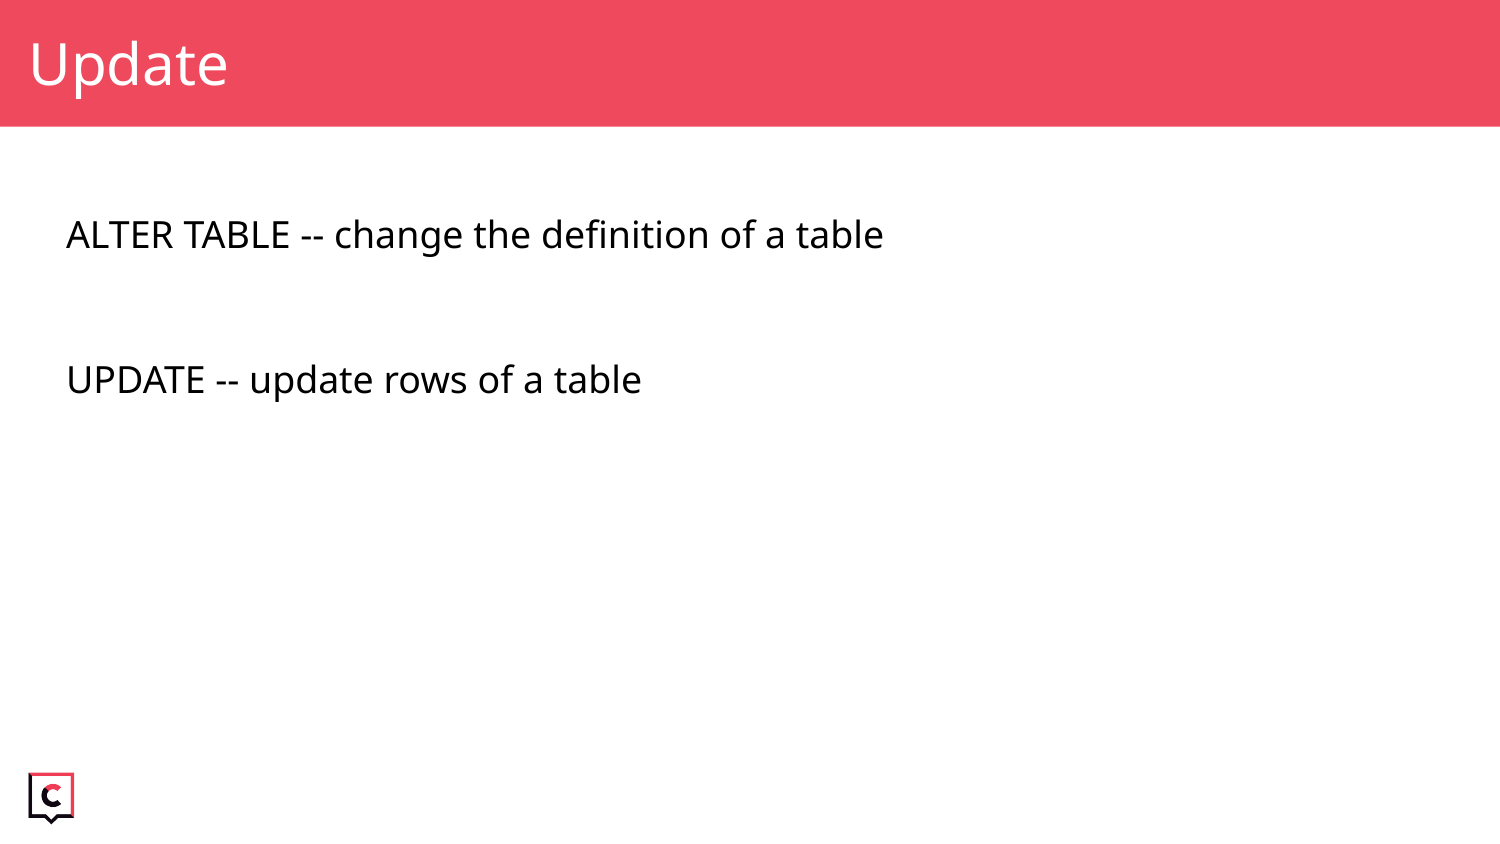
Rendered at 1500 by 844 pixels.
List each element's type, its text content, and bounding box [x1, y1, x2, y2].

list ALTER TABLE -- change the definition of a table UPDATE -- update rows of a table [51, 189, 1449, 750]
picture [19, 764, 82, 830]
title Update [13, 12, 1412, 107]
